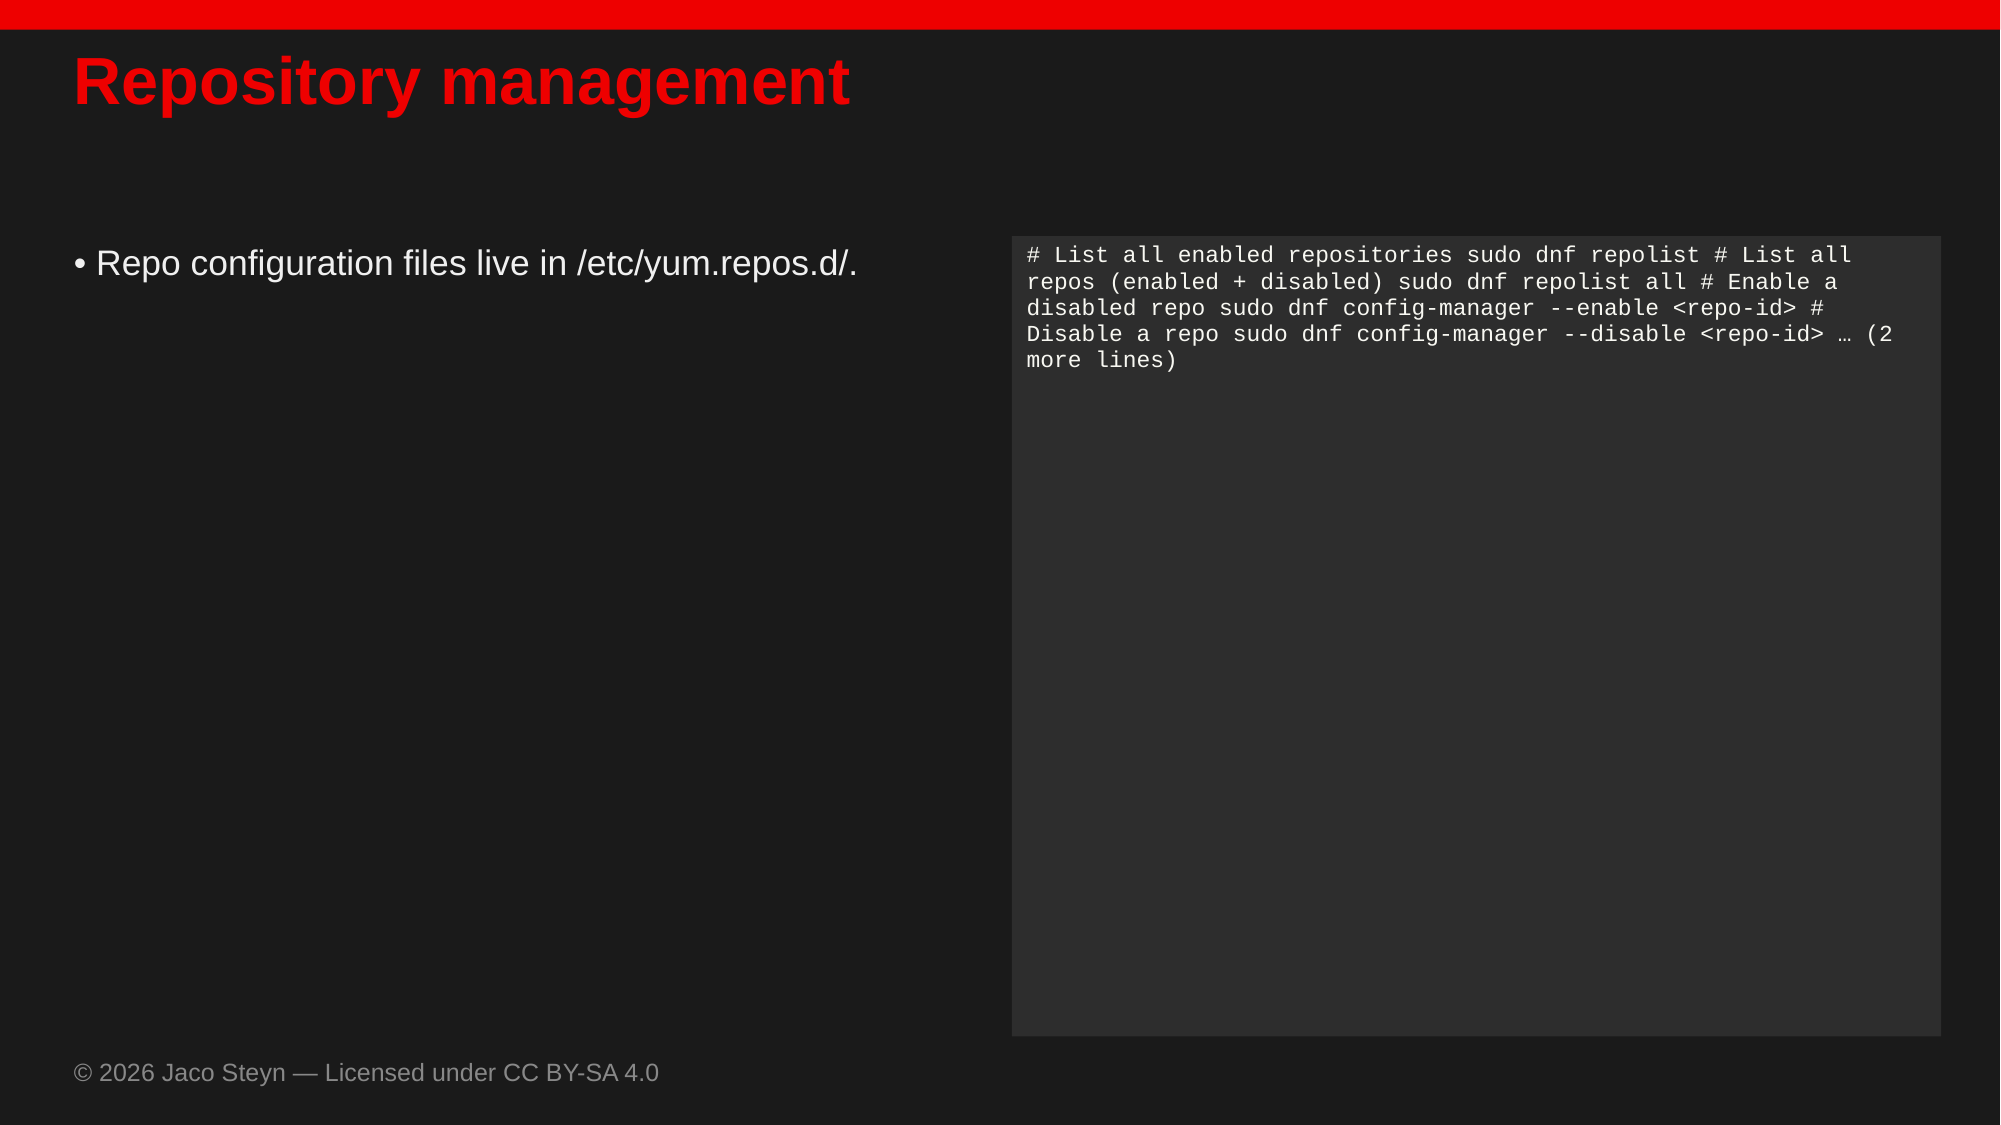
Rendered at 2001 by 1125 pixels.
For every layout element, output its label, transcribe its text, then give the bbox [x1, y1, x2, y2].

text_box © 2026 Jaco Steyn — Licensed under CC BY-SA 4.0 [59, 1051, 1942, 1093]
text_box • Repo configuration files live in /etc/yum.repos.d/. [59, 236, 989, 1037]
text_box Repository management [59, 36, 1942, 208]
text_box # List all enabled repositories sudo dnf repolist # List all repos (enabled + disabled) sudo dnf repolist all # Enable a disabled repo sudo dnf config-manager --enable <repo-id> # Disable a repo sudo dnf config-manager --disable <repo-id> … (2 more lines) [1011, 236, 1942, 1037]
text_box [0, 0, 2001, 30]
